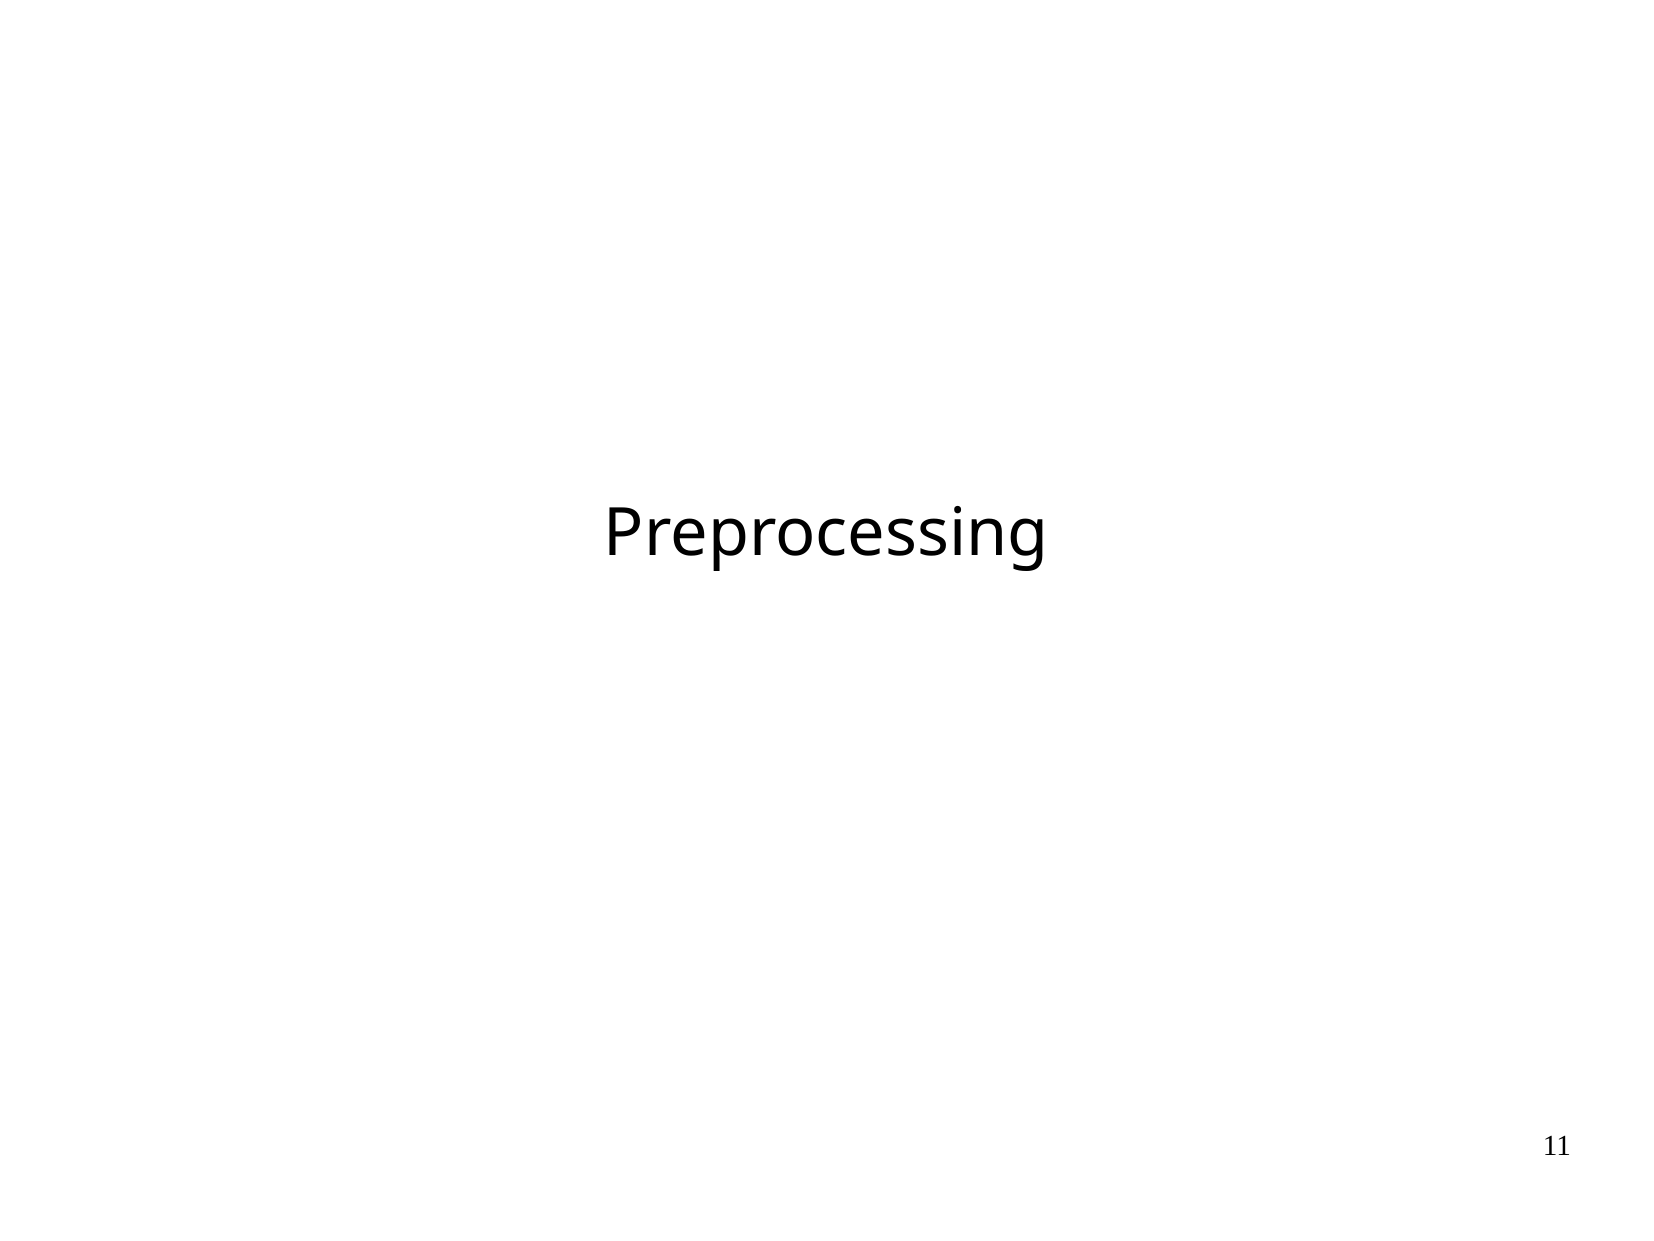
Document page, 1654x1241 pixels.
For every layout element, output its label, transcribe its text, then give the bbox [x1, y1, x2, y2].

subtitle Preprocessing [82, 49, 1571, 1010]
